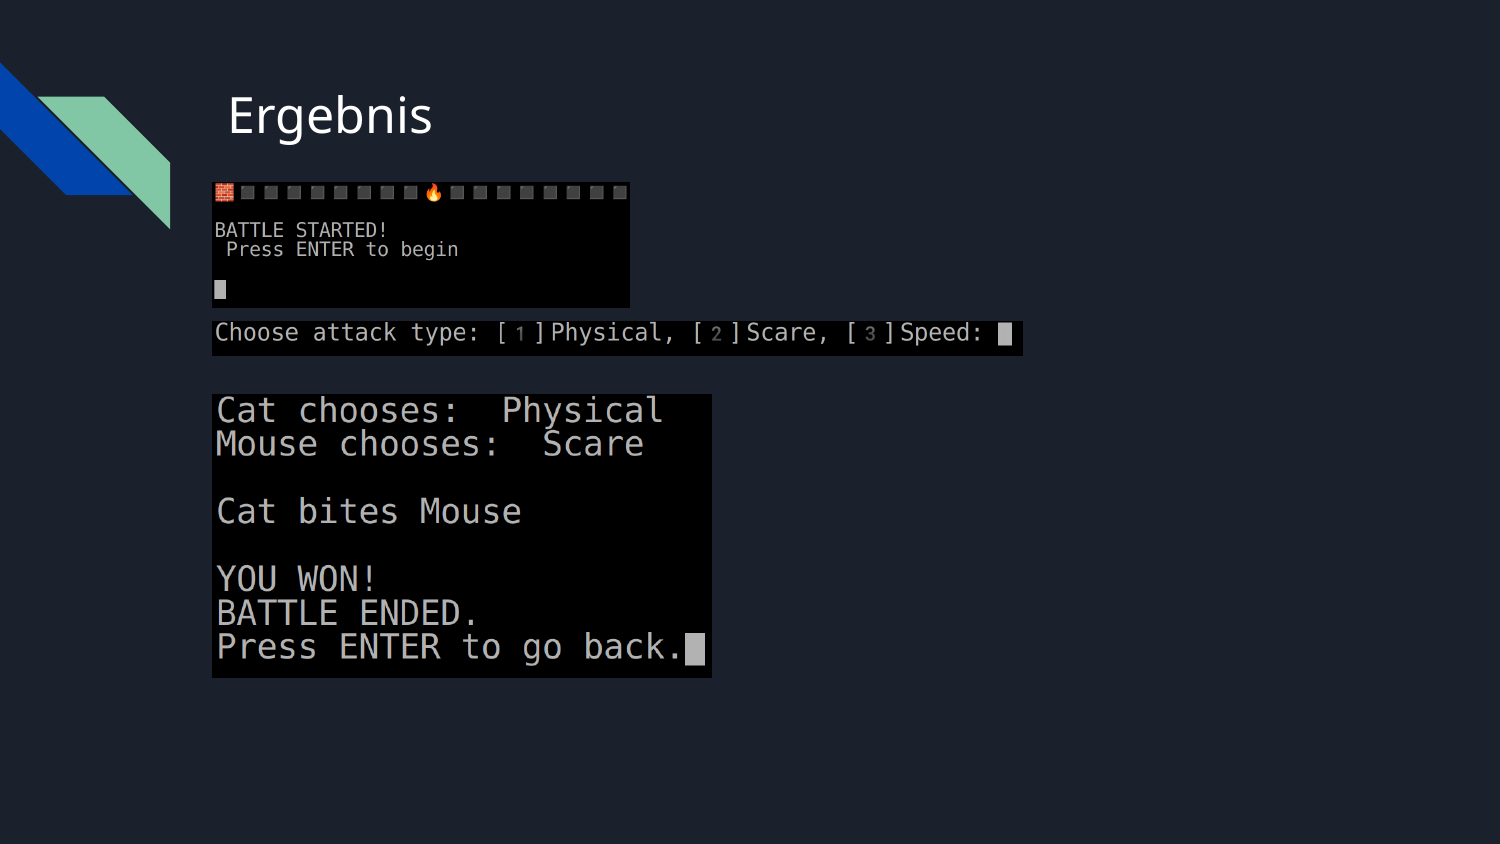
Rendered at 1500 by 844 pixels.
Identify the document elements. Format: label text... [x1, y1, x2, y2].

picture [212, 394, 712, 678]
title Ergebnis [212, 64, 1368, 215]
picture [212, 182, 630, 308]
picture [212, 321, 1023, 356]
